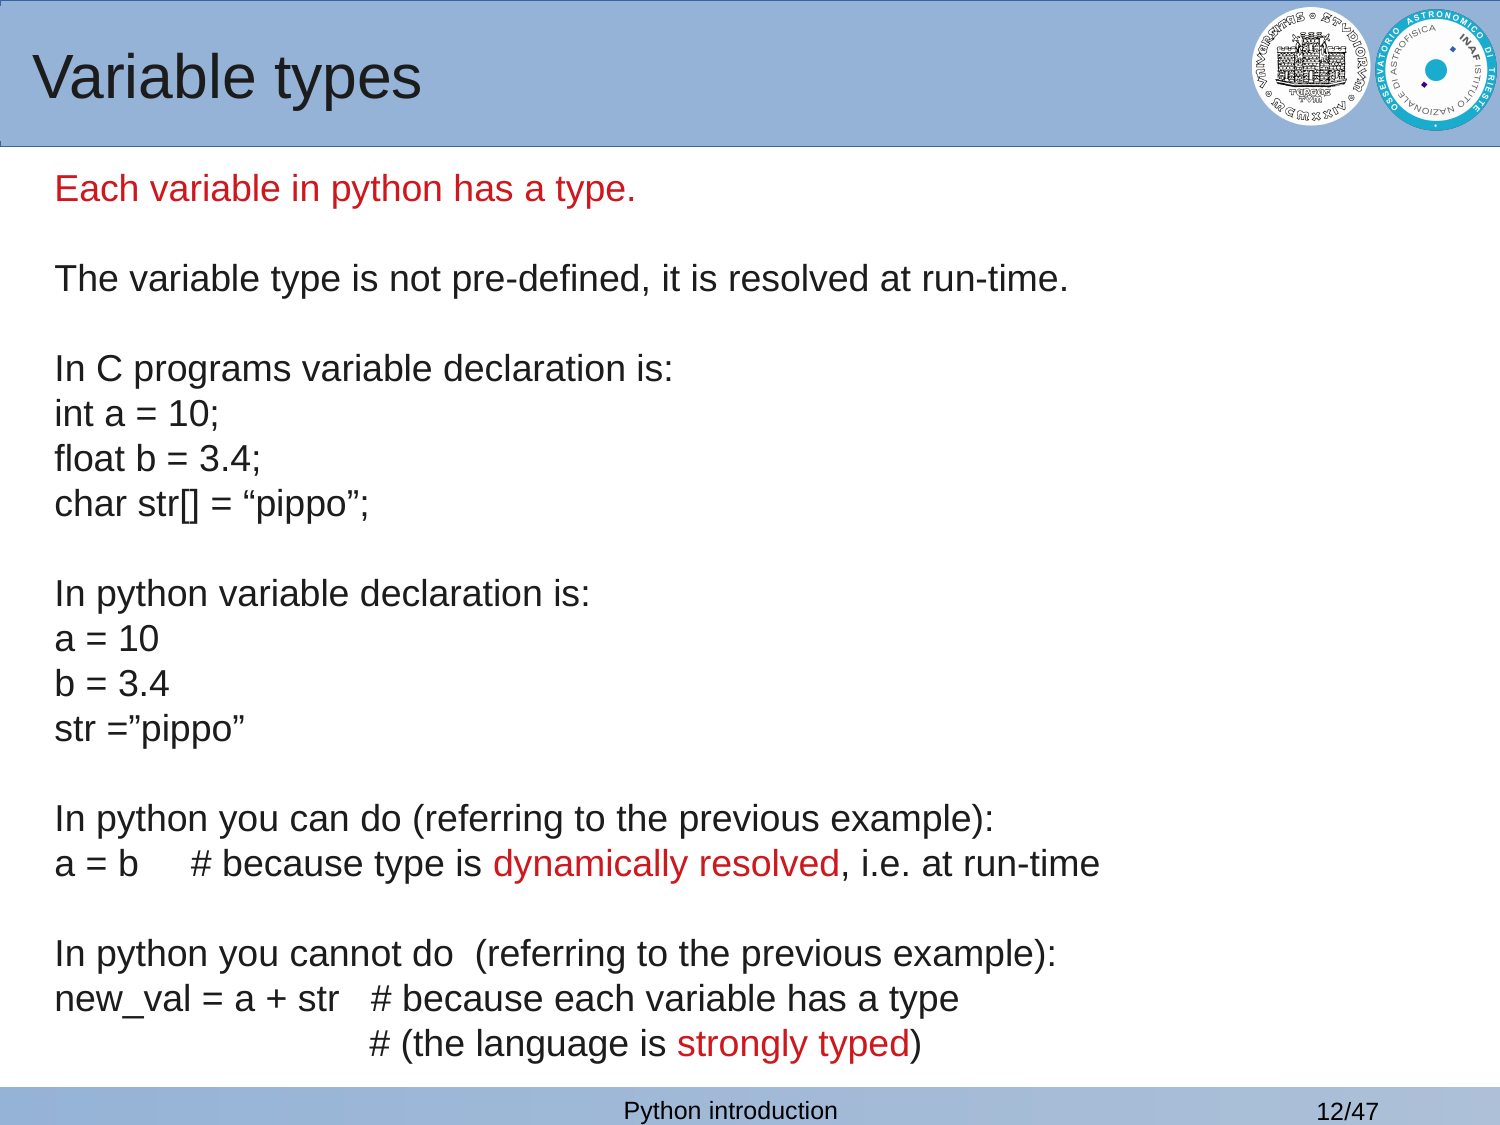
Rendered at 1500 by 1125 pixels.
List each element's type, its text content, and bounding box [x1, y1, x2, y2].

list Each variable in python has a type. The variable type is not pre-defined, it is resolved at run-time. In C programs variable declaration is: int a = 10; float b = 3.4; char str[] = “pippo”; In python variable declaration is: a = 10 b = 3.4 str =”pippo” In python you can do (referring to the previous example): a = b # because type is dynamically resolved, i.e. at run-time In python you cannot do (referring to the previous example): new_val = a + str # because each variable has a type # (the language is strongly typed) [39, 156, 1473, 1072]
picture [1252, 0, 1500, 156]
text_box Variable types [0, 5, 1243, 141]
